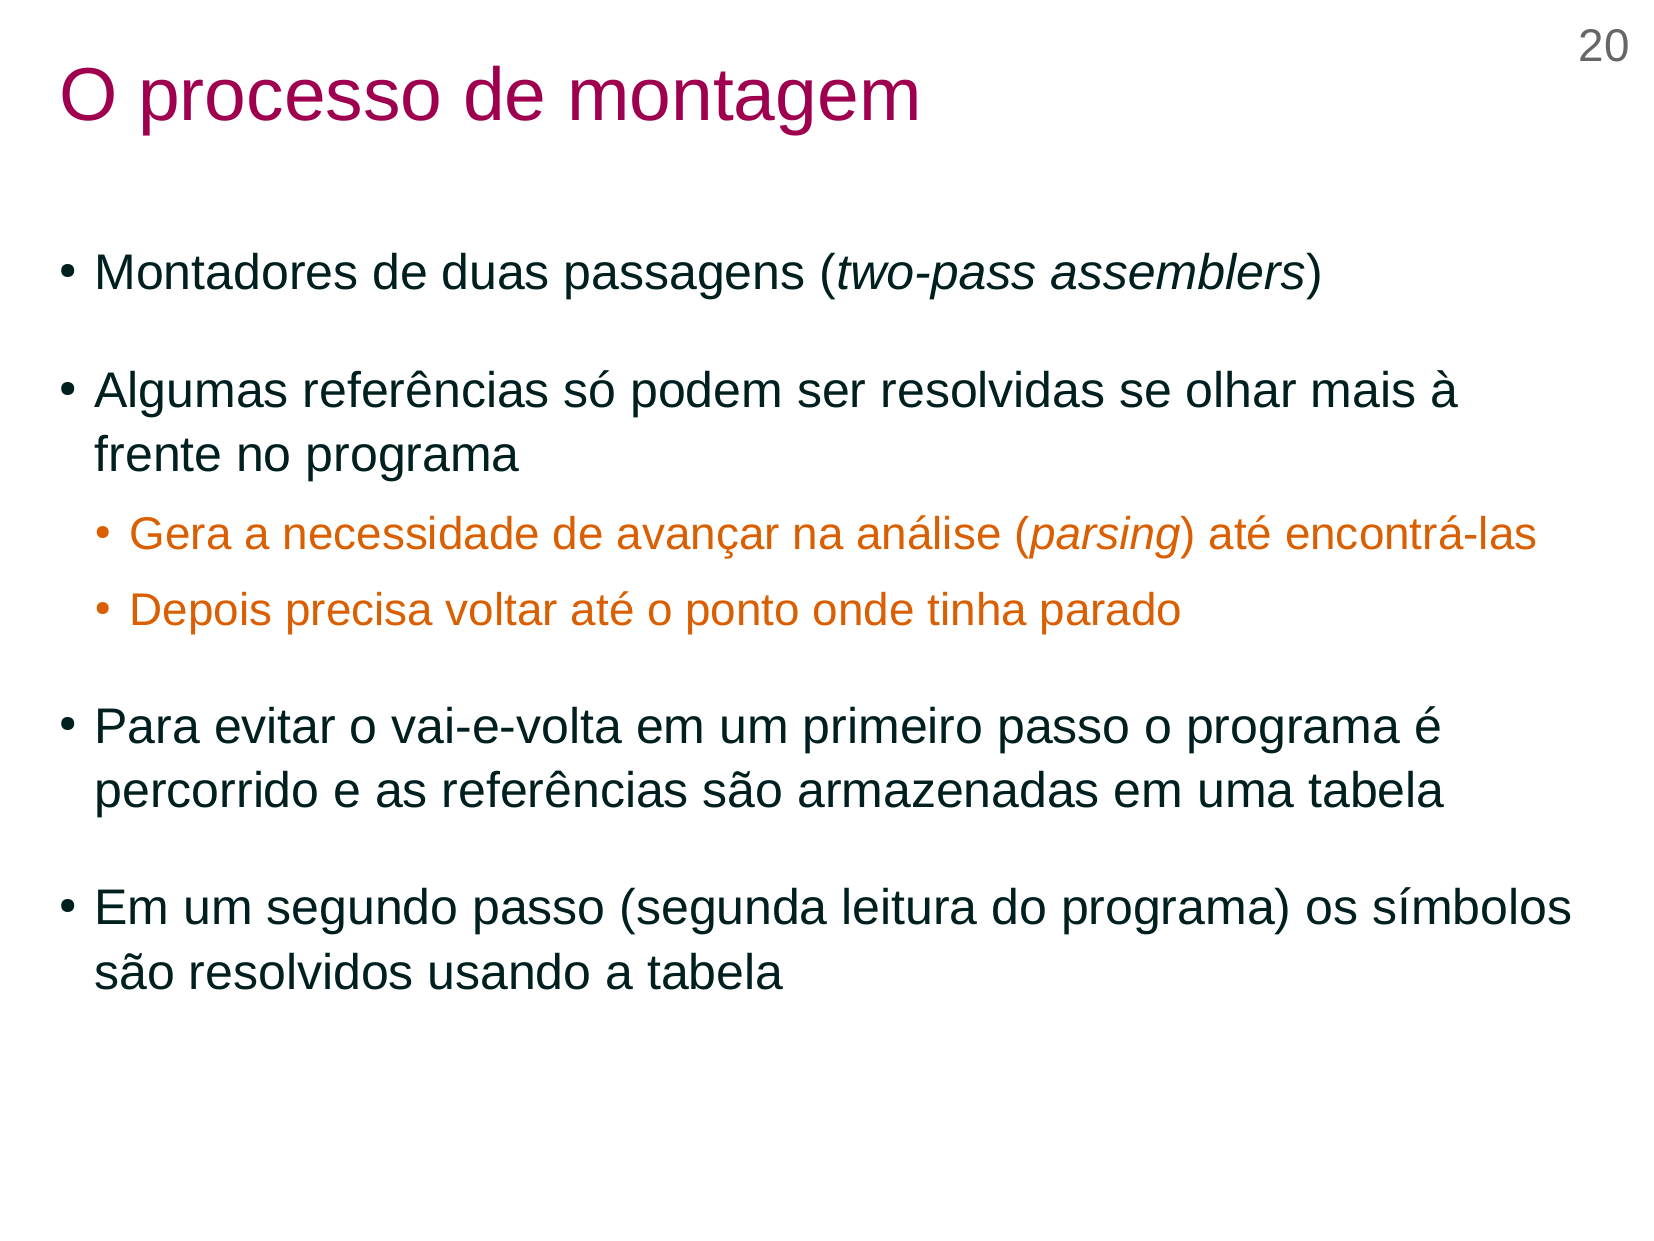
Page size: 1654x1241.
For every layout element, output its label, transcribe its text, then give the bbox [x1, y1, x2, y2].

title O processo de montagem [59, 29, 1595, 148]
list Montadores de duas passagens (two-pass assemblers) Algumas referências só podem ser resolvidas se olhar mais à frente no programa Gera a necessidade de avançar na análise (parsing) até encontrá-las Depois precisa voltar até o ponto onde tinha parado Para evitar o vai-e-volta em um primeiro passo o programa é percorrido e as referências são armazenadas em uma tabela Em um segundo passo (segunda leitura do programa) os símbolos são resolvidos usando a tabela [59, 236, 1595, 1211]
